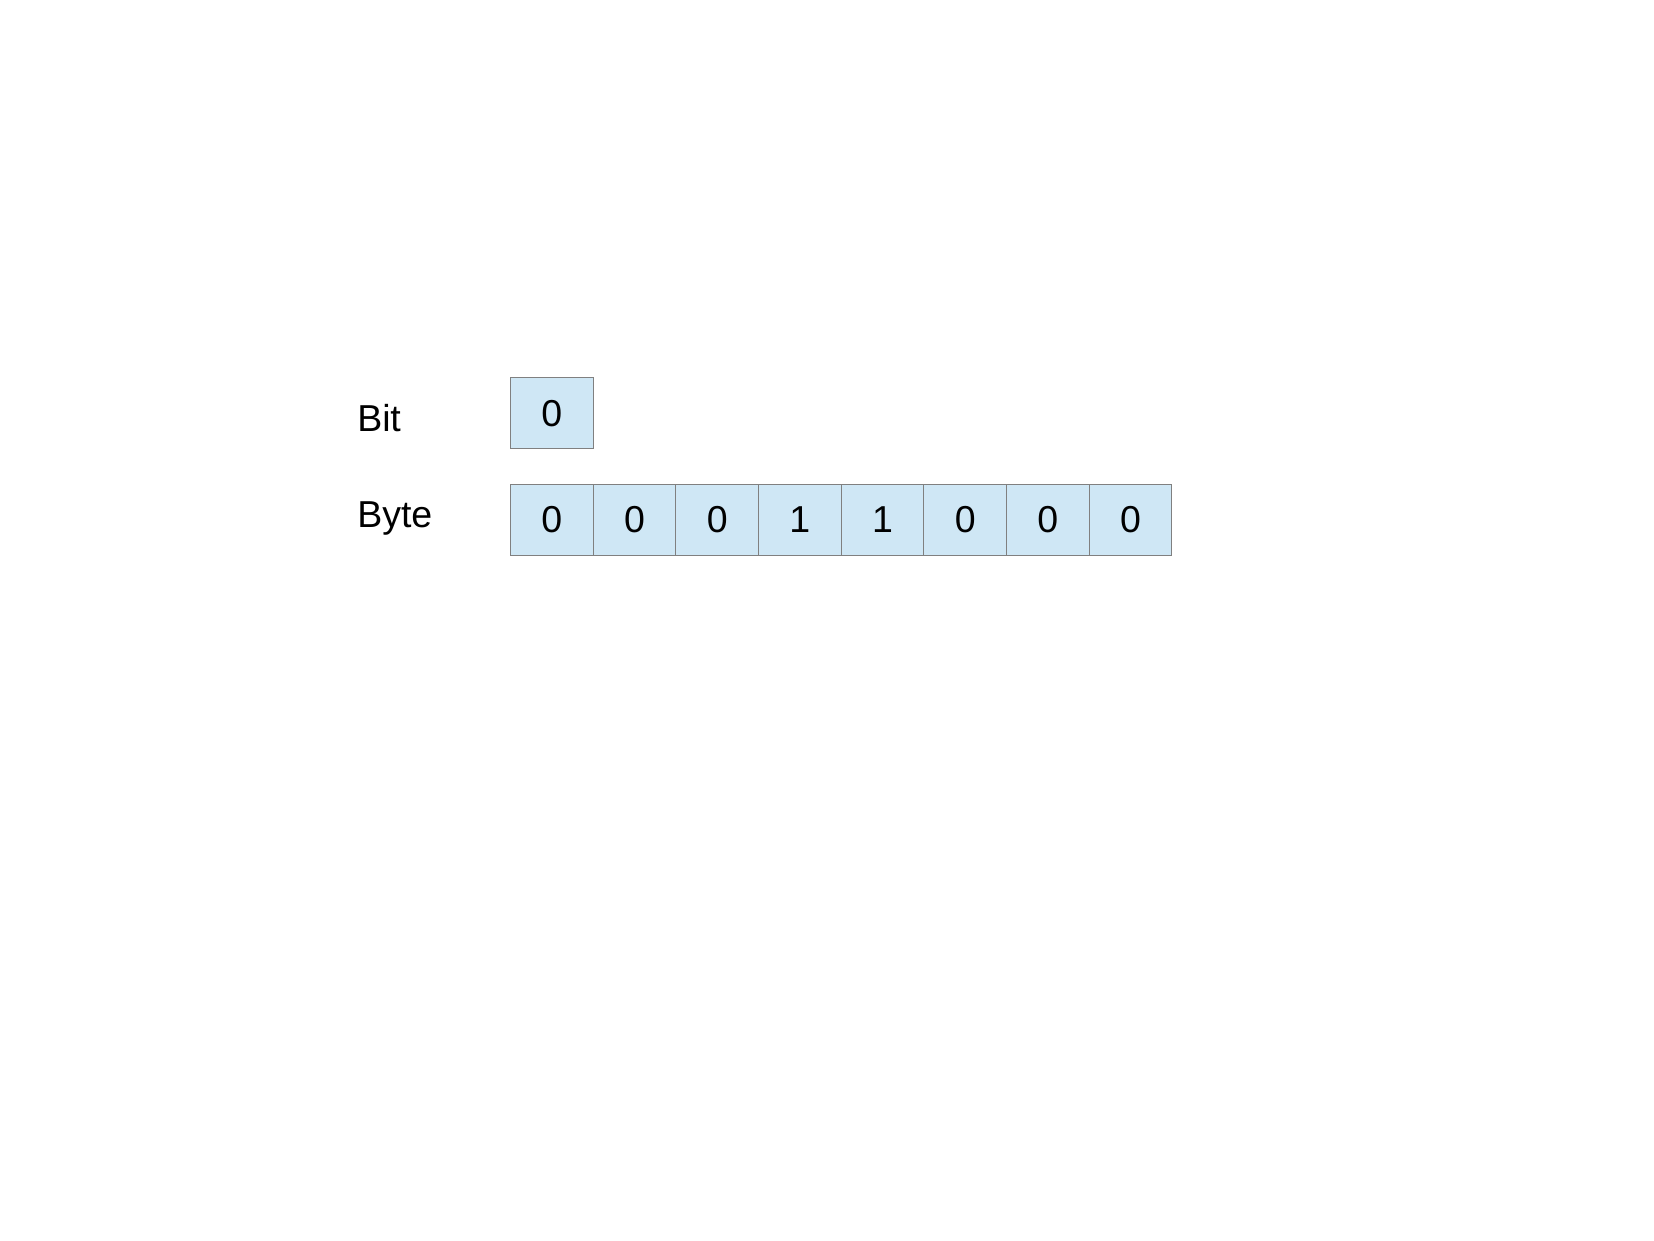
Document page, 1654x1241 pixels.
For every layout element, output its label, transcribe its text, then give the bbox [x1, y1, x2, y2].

text_box 0 [675, 484, 758, 556]
text_box 0 [510, 484, 593, 556]
text_box 0 [1090, 484, 1172, 556]
text_box 0 [510, 377, 594, 449]
text_box Byte [342, 486, 448, 544]
text_box 0 [593, 484, 675, 556]
text_box Bit [342, 389, 416, 447]
text_box 0 [923, 484, 1006, 556]
text_box 1 [758, 484, 841, 556]
text_box 1 [841, 484, 923, 556]
text_box 0 [1006, 484, 1090, 556]
